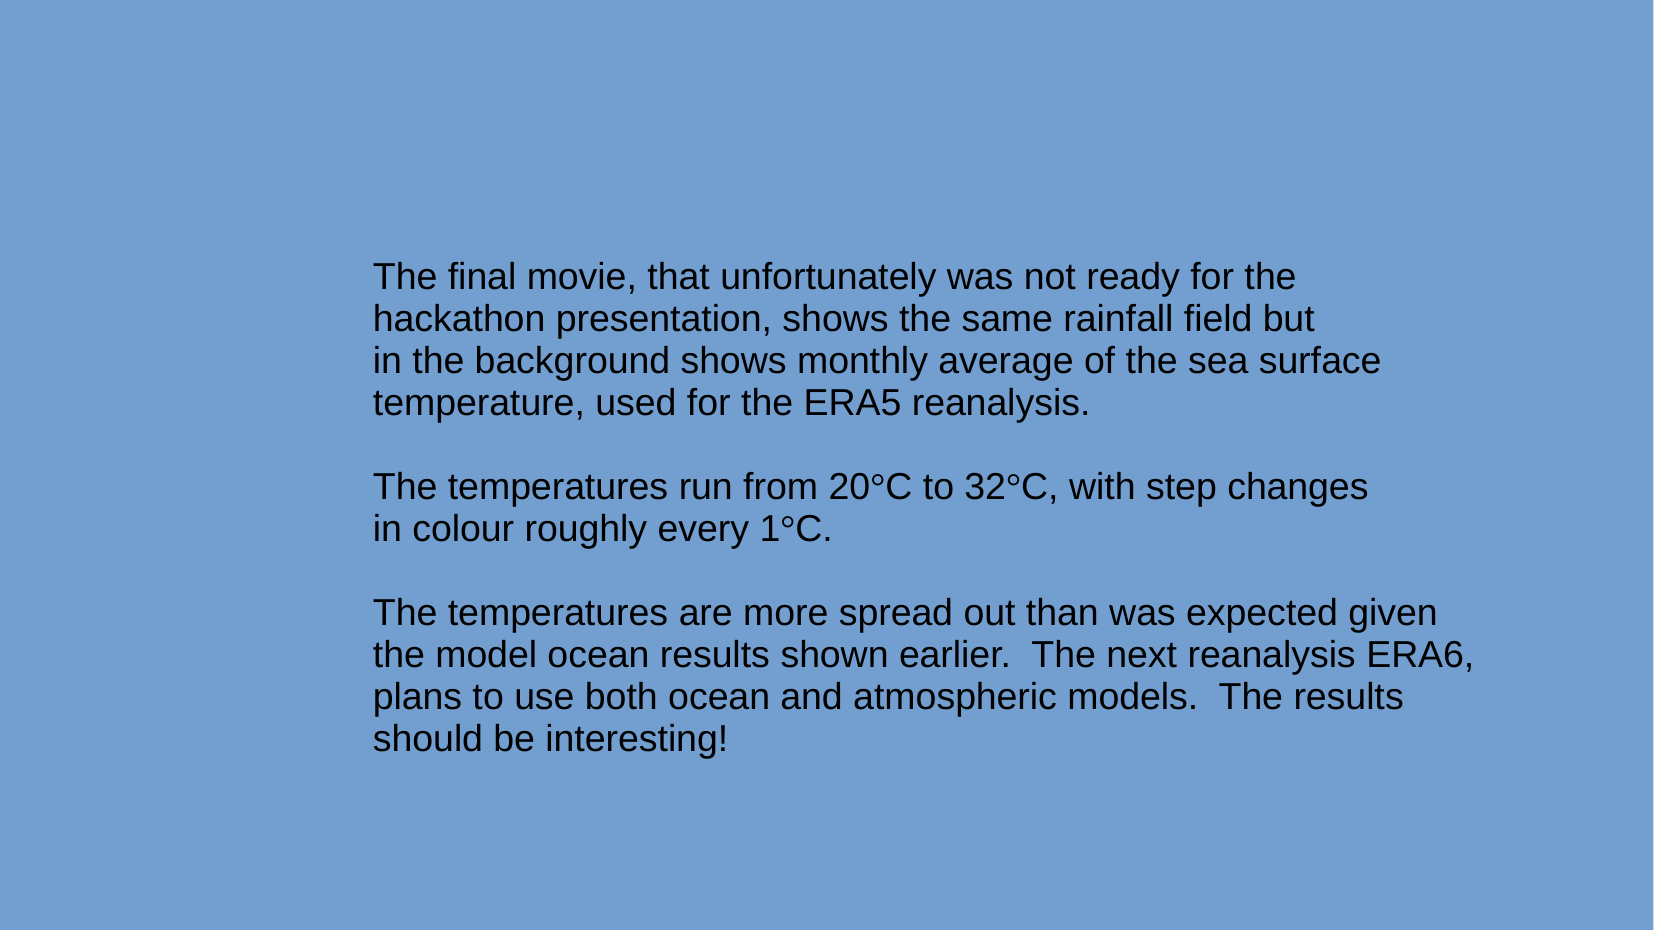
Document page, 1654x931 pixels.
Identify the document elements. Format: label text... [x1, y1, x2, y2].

text_box The final movie, that unfortunately was not ready for the hackathon presentation, shows the same rainfall field but in the background shows monthly average of the sea surface temperature, used for the ERA5 reanalysis. The temperatures run from 20°C to 32°C, with step changes in colour roughly every 1°C. The temperatures are more spread out than was expected given the model ocean results shown earlier. The next reanalysis ERA6, plans to use both ocean and atmospheric models. The results should be interesting! [358, 248, 1490, 767]
